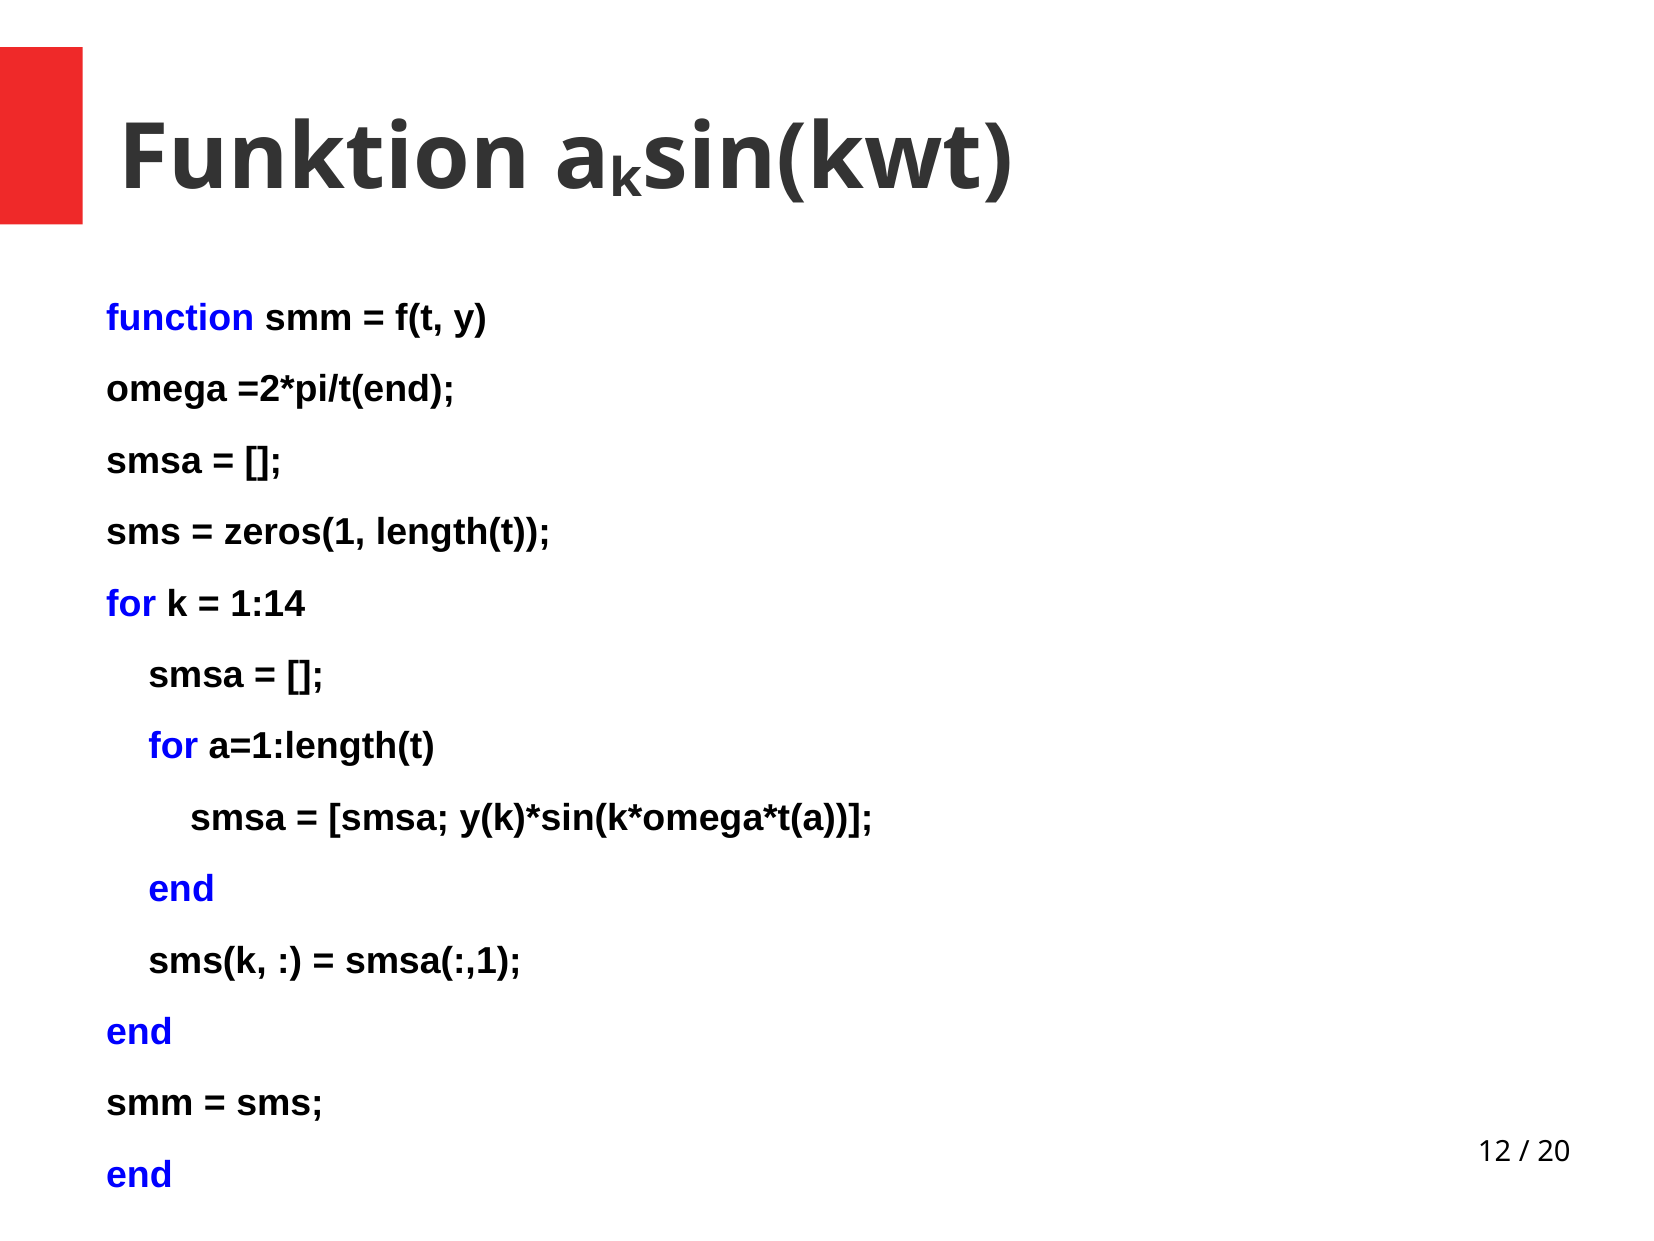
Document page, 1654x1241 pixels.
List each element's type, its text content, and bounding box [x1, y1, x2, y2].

list function smm = f(t, y) omega =2*pi/t(end); smsa = []; sms = zeros(1, length(t)); for k = 1:14 smsa = []; for a=1:length(t) smsa = [smsa; y(k)*sin(k*omega*t(a))]; end sms(k, :) = smsa(:,1); end smm = sms; end [106, 296, 1524, 1016]
title Funktion aksin(kwt) [118, 49, 1571, 257]
